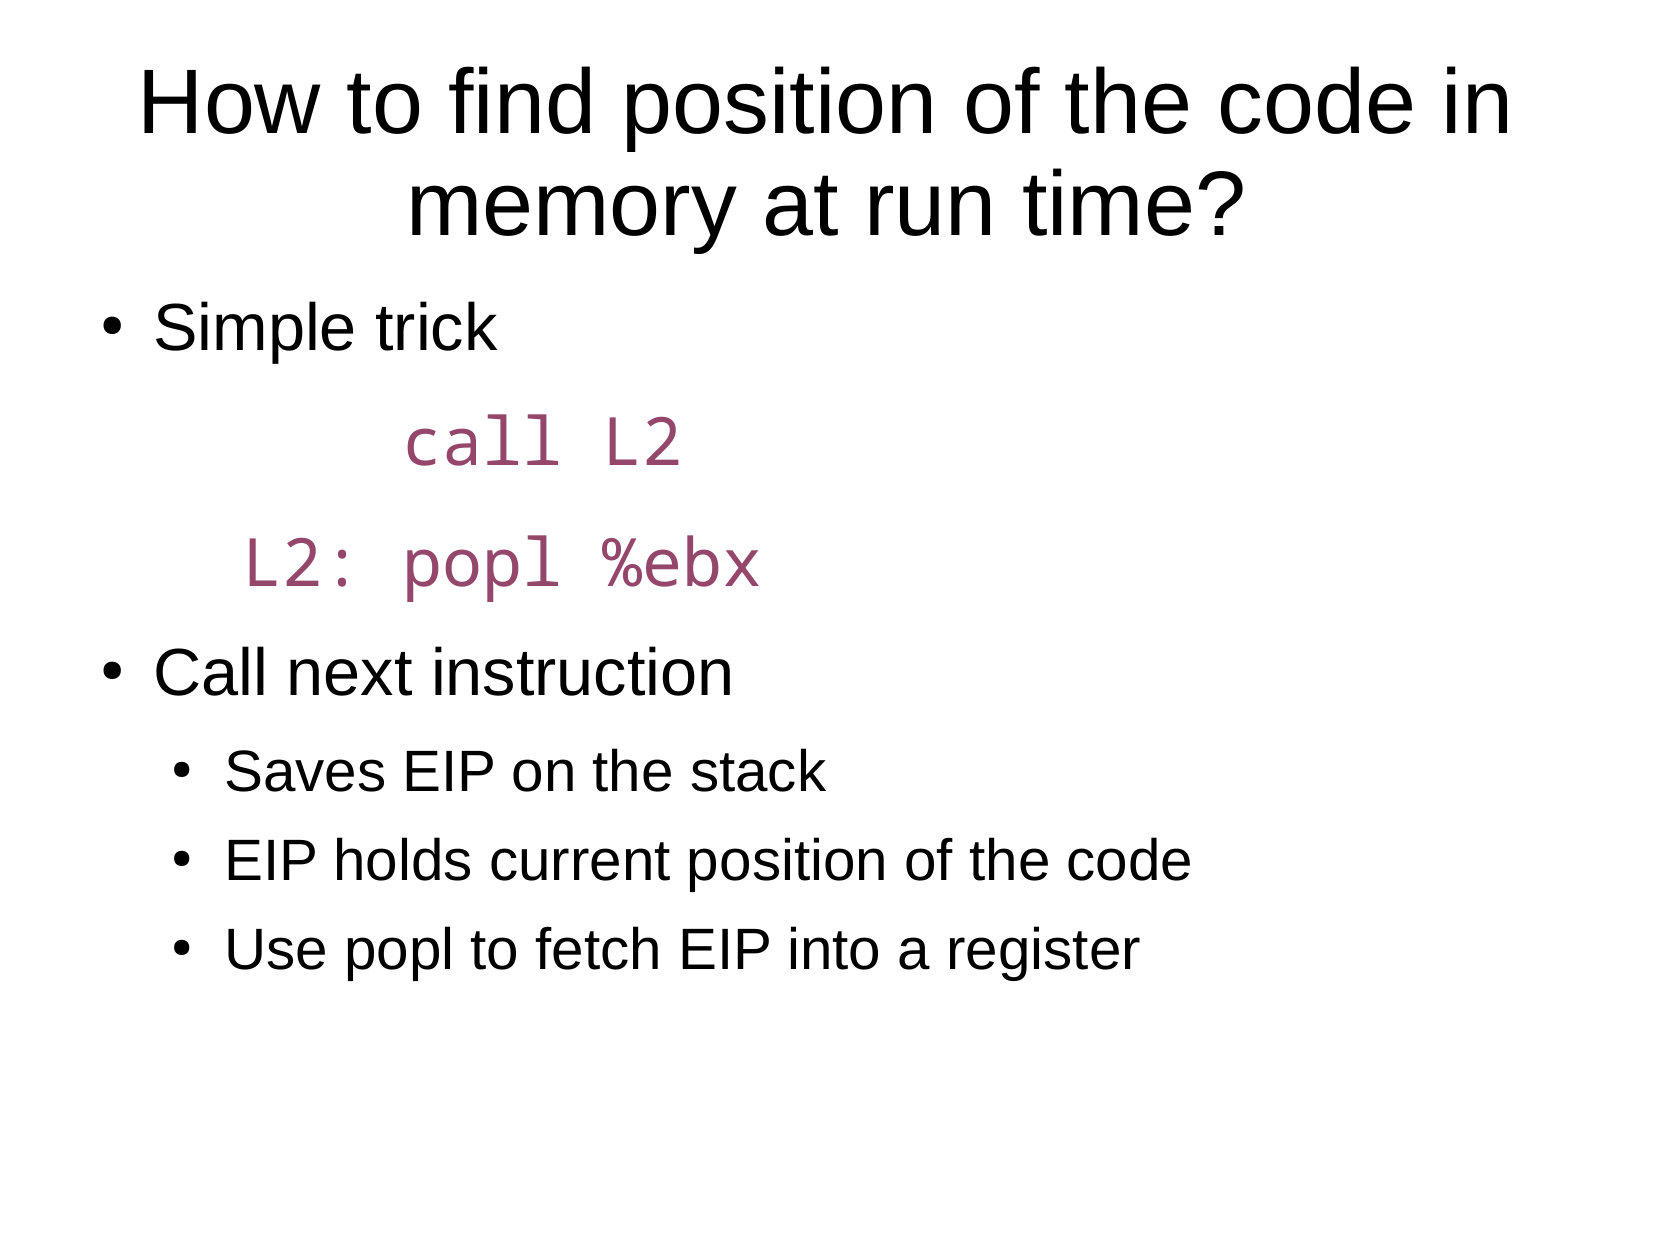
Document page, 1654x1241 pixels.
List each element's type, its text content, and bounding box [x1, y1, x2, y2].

title How to find position of the code in memory at run time? [82, 49, 1571, 257]
list Simple trick call L2 L2: popl %ebx Call next instruction Saves EIP on the stack EIP holds current position of the code Use popl to fetch EIP into a register [82, 290, 1571, 1010]
